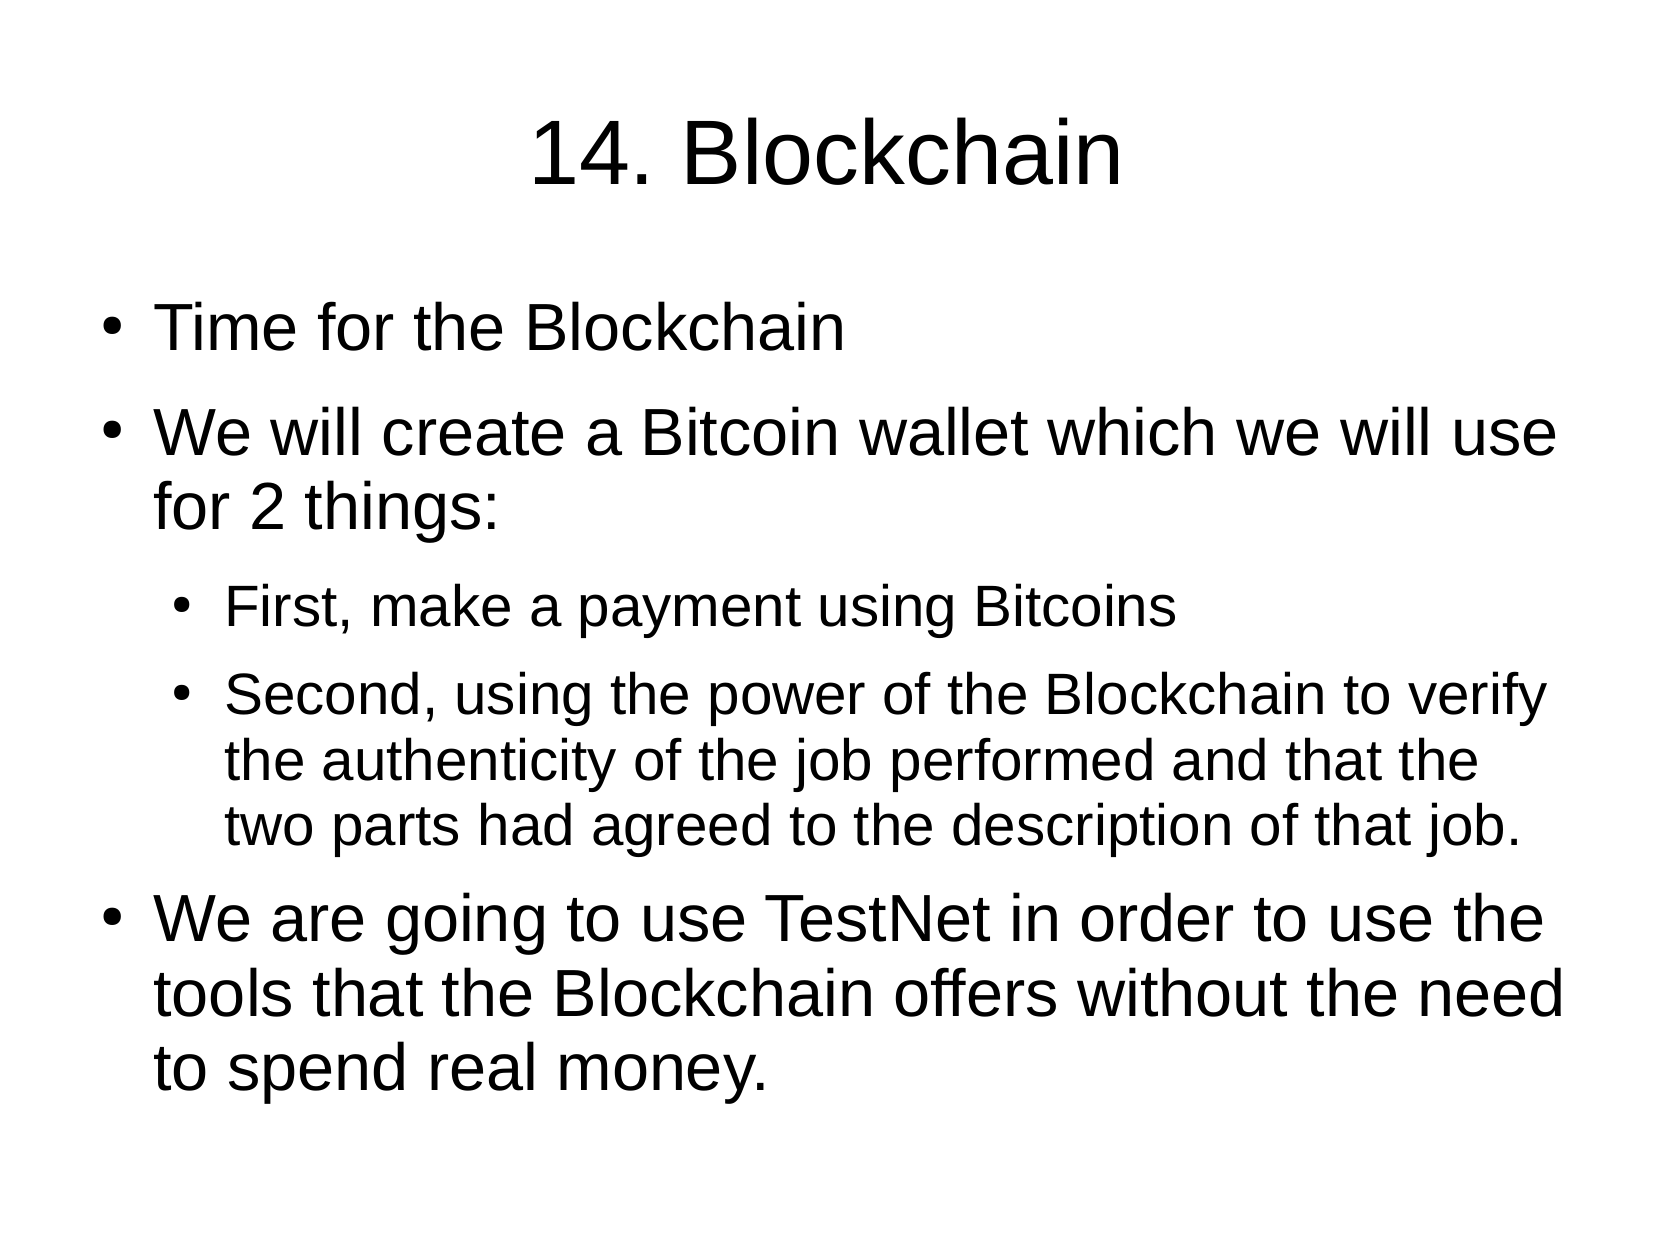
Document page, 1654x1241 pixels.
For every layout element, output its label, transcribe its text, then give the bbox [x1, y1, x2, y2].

list Time for the Blockchain We will create a Bitcoin wallet which we will use for 2 things: First, make a payment using Bitcoins Second, using the power of the Blockchain to verify the authenticity of the job performed and that the two parts had agreed to the description of that job. We are going to use TestNet in order to use the tools that the Blockchain offers without the need to spend real money. [82, 290, 1571, 1105]
title 14. Blockchain [82, 49, 1571, 257]
